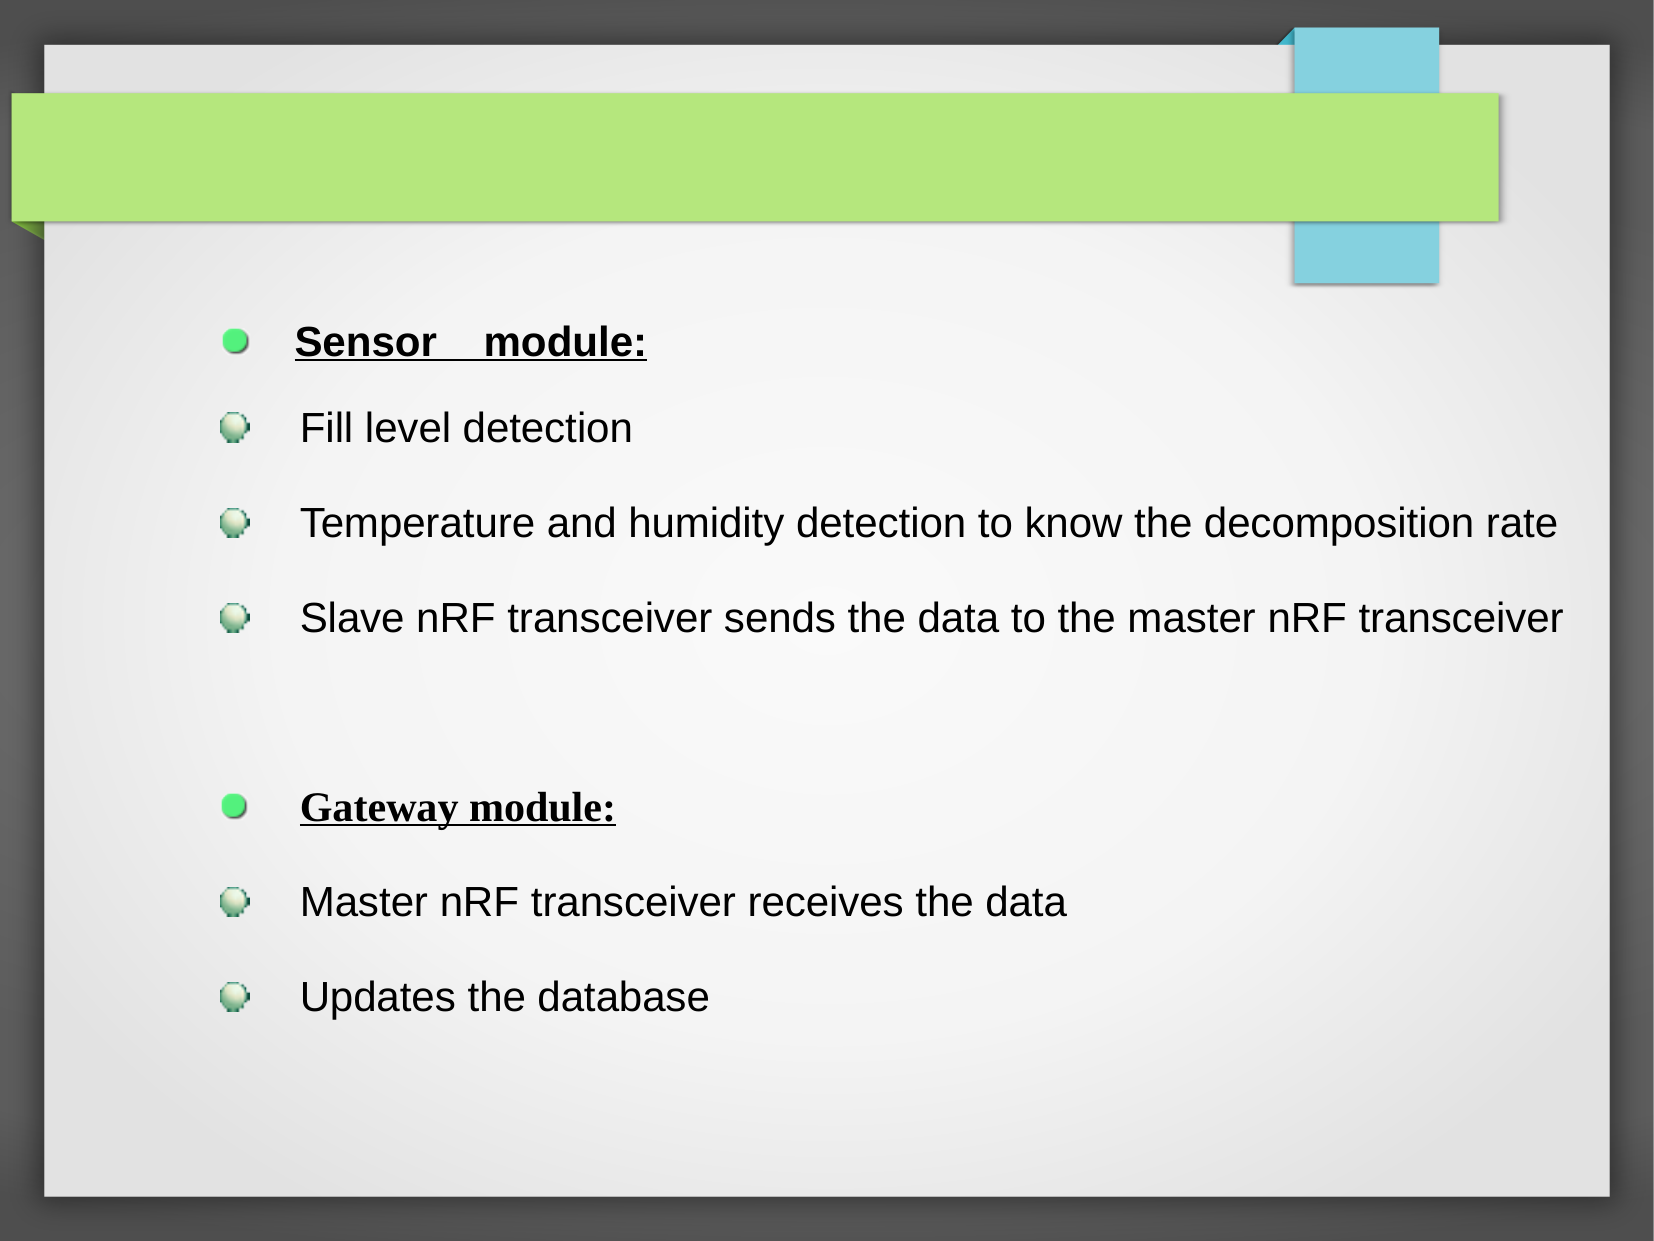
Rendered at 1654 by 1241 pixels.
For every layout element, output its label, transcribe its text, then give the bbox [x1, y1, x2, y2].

picture [0, 0, 1654, 1241]
list Sensor module: Fill level detection Temperature and humidity detection to know the decomposition rate Slave nRF transceiver sends the data to the master nRF transceiver Gateway module: Master nRF transceiver receives the data Updates the database [82, 295, 1571, 1146]
